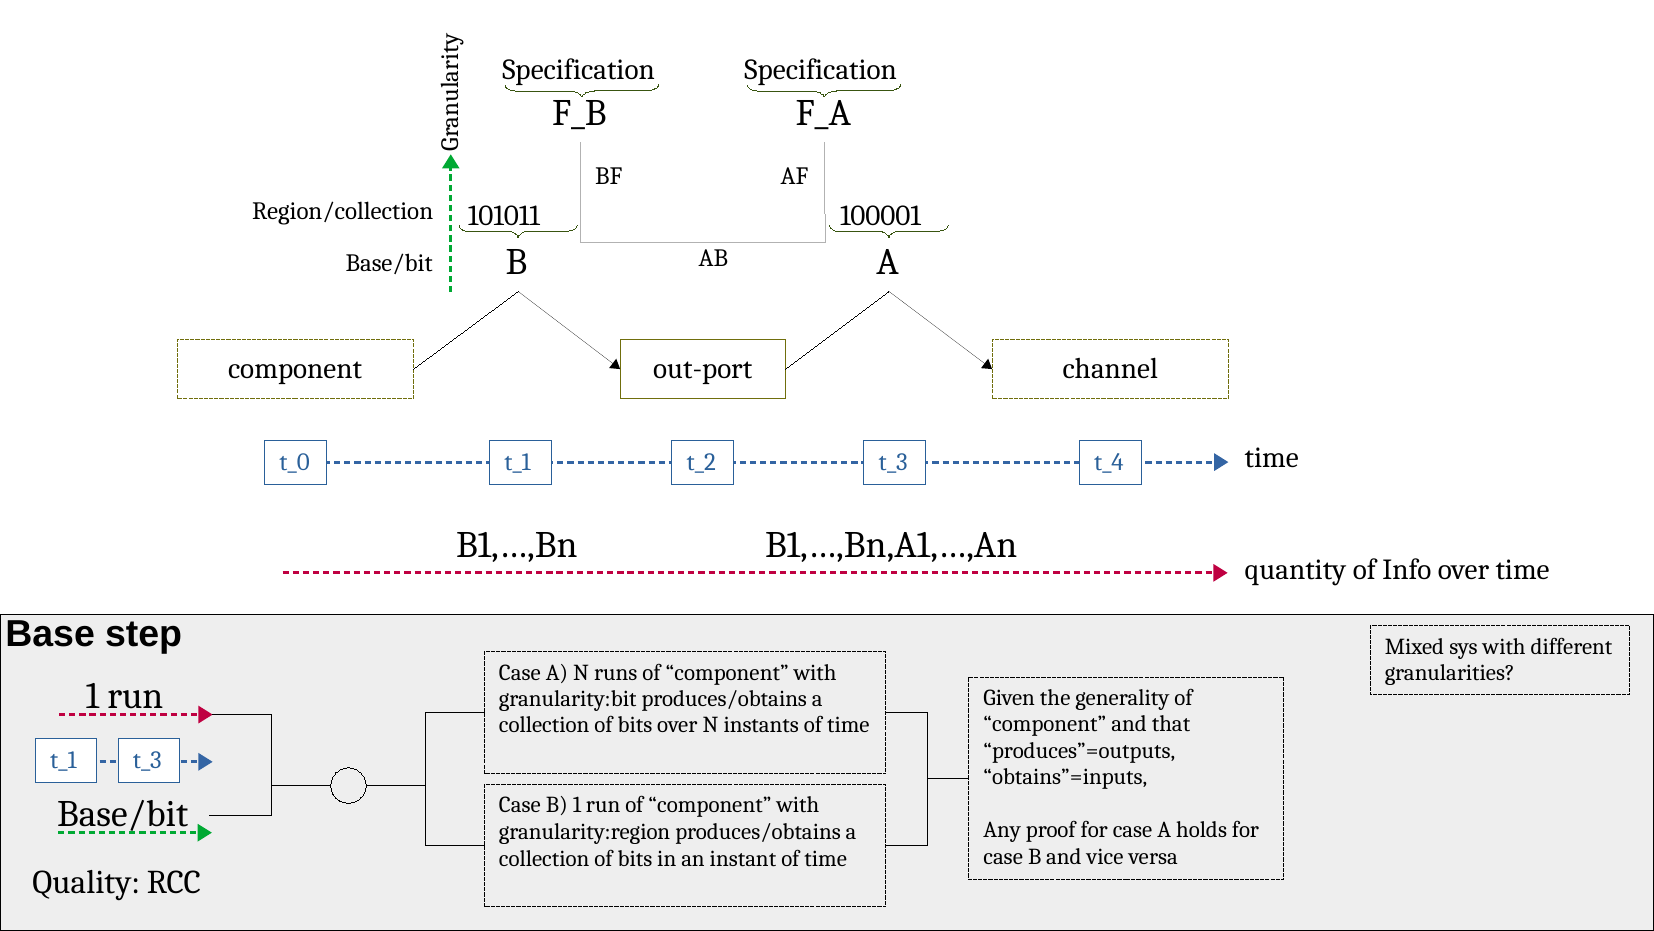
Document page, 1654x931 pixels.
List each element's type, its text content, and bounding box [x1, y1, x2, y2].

text_box F_A [780, 95, 868, 143]
text_box B1,…,Bn,A1,…,An [750, 516, 1052, 575]
text_box Region/collection [237, 189, 457, 234]
text_box Base step [0, 604, 198, 662]
text_box Base/bit [42, 785, 210, 845]
text_box Case A) N runs of “component” with granularity:bit produces/obtains a collection of bits over N instants of time [484, 651, 886, 774]
text_box t_1 [489, 440, 552, 485]
text_box t_3 [118, 738, 180, 783]
text_box channel [992, 339, 1229, 399]
text_box Case B) 1 run of “component” with granularity:region produces/obtains a collection of bits in an instant of time [484, 784, 886, 907]
text_box Base/bit [330, 241, 453, 286]
text_box 101011 [453, 192, 580, 242]
text_box component [177, 339, 414, 399]
text_box out-port [620, 339, 786, 399]
text_box BF [580, 154, 639, 199]
text_box 1 run [70, 667, 187, 727]
text_box t_4 [1079, 440, 1142, 485]
text_box 100001 [825, 192, 953, 242]
text_box Given the generality of “component” and that “produces”=outputs, “obtains”=inputs, Any proof for case A holds for case B and vice versa [968, 677, 1284, 880]
text_box quantity of Info over time [1229, 545, 1578, 603]
text_box AB [683, 236, 745, 281]
text_box time [1229, 433, 1512, 491]
text_box t_2 [671, 440, 734, 485]
text_box F_B [537, 95, 625, 143]
text_box [0, 614, 1654, 931]
text_box t_0 [264, 440, 327, 485]
text_box A [861, 242, 917, 293]
text_box t_3 [863, 440, 926, 485]
text_box Specification [487, 45, 680, 95]
text_box B [490, 242, 546, 293]
text_box B1,…,Bn [441, 516, 603, 579]
text_box t_1 [35, 738, 97, 783]
text_box AF [765, 154, 825, 199]
text_box Quality: RCC [17, 855, 249, 910]
text_box Mixed sys with different granularities? [1370, 625, 1630, 695]
text_box Specification [729, 45, 922, 95]
text_box Granularity [428, 12, 473, 167]
